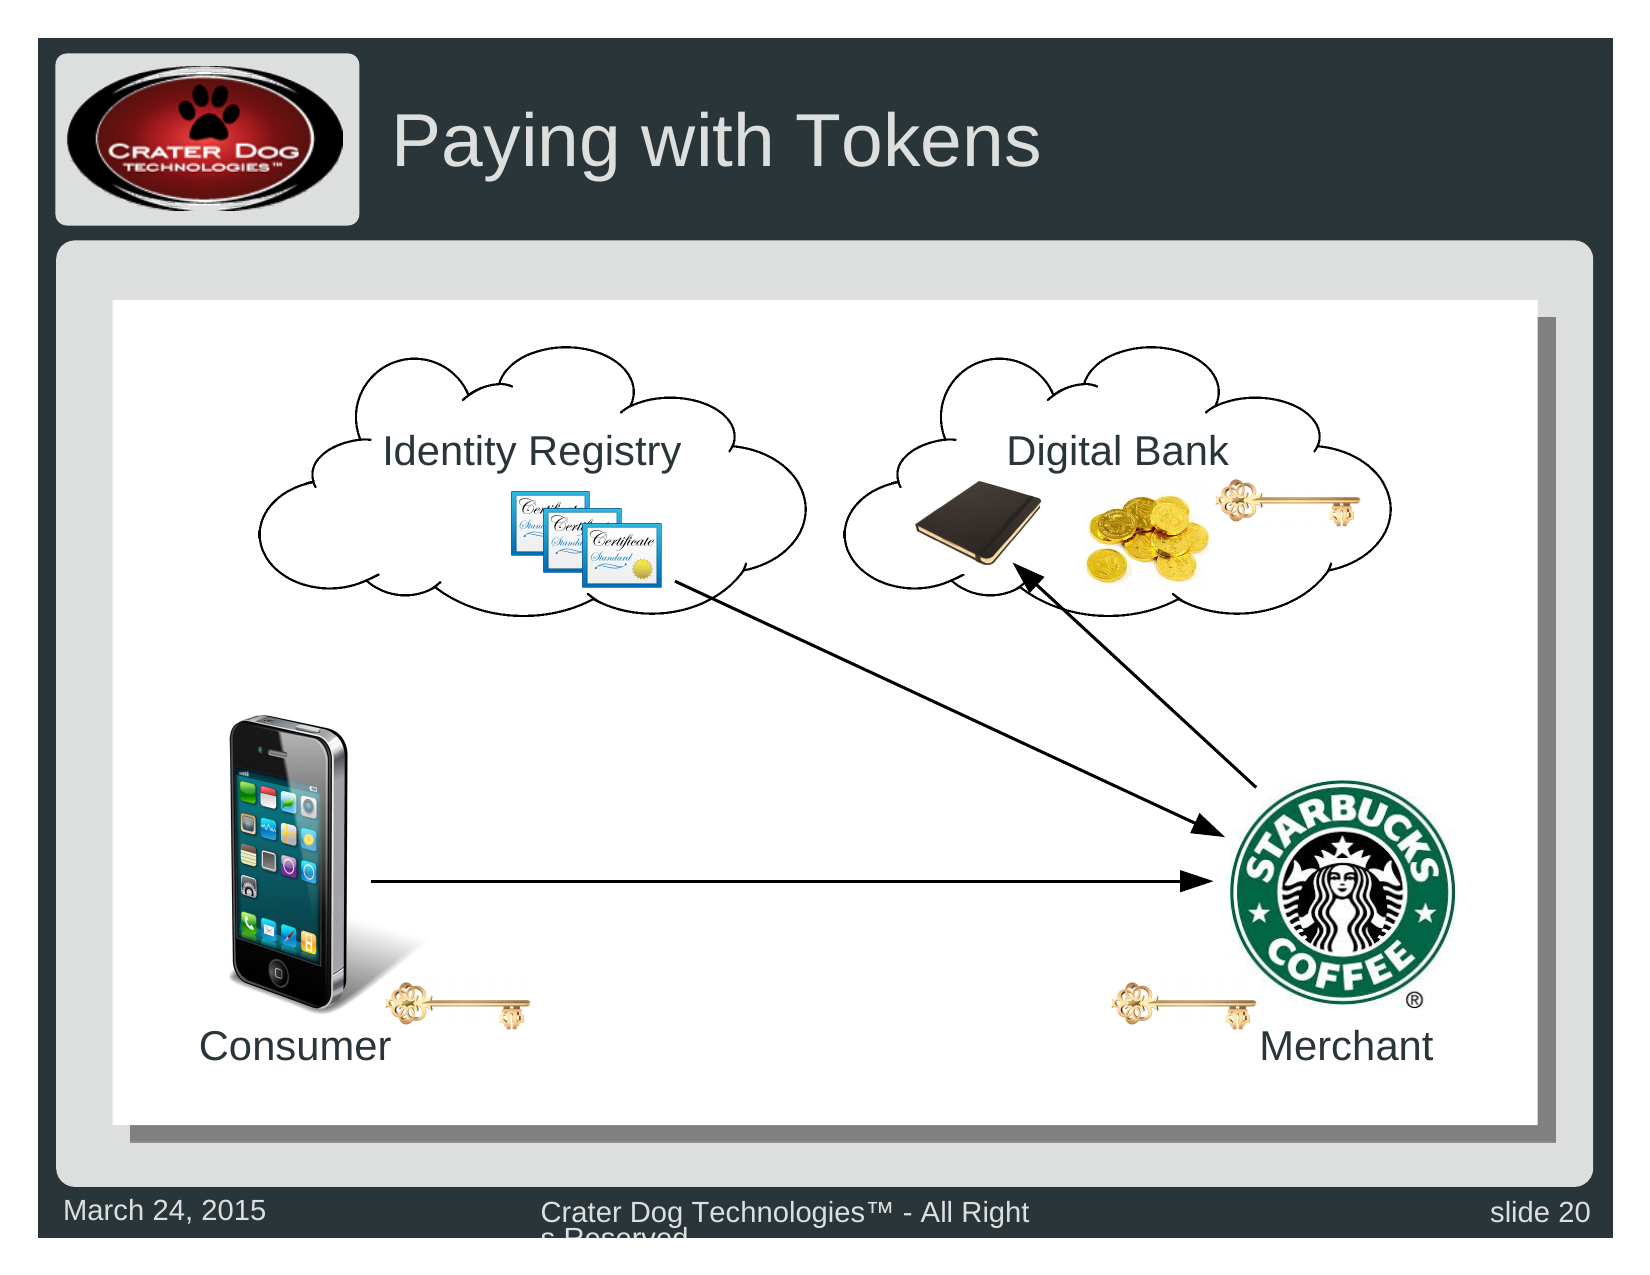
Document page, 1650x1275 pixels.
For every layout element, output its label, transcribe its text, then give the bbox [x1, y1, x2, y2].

picture [843, 345, 1392, 619]
picture [1109, 780, 1456, 1033]
title Paying with Tokens [391, 55, 1572, 224]
text_box Consumer [199, 1023, 392, 1070]
text_box Merchant [1259, 1023, 1434, 1070]
picture [67, 66, 343, 211]
picture [229, 714, 534, 1033]
picture [258, 345, 807, 619]
text_box [112, 299, 1538, 1126]
